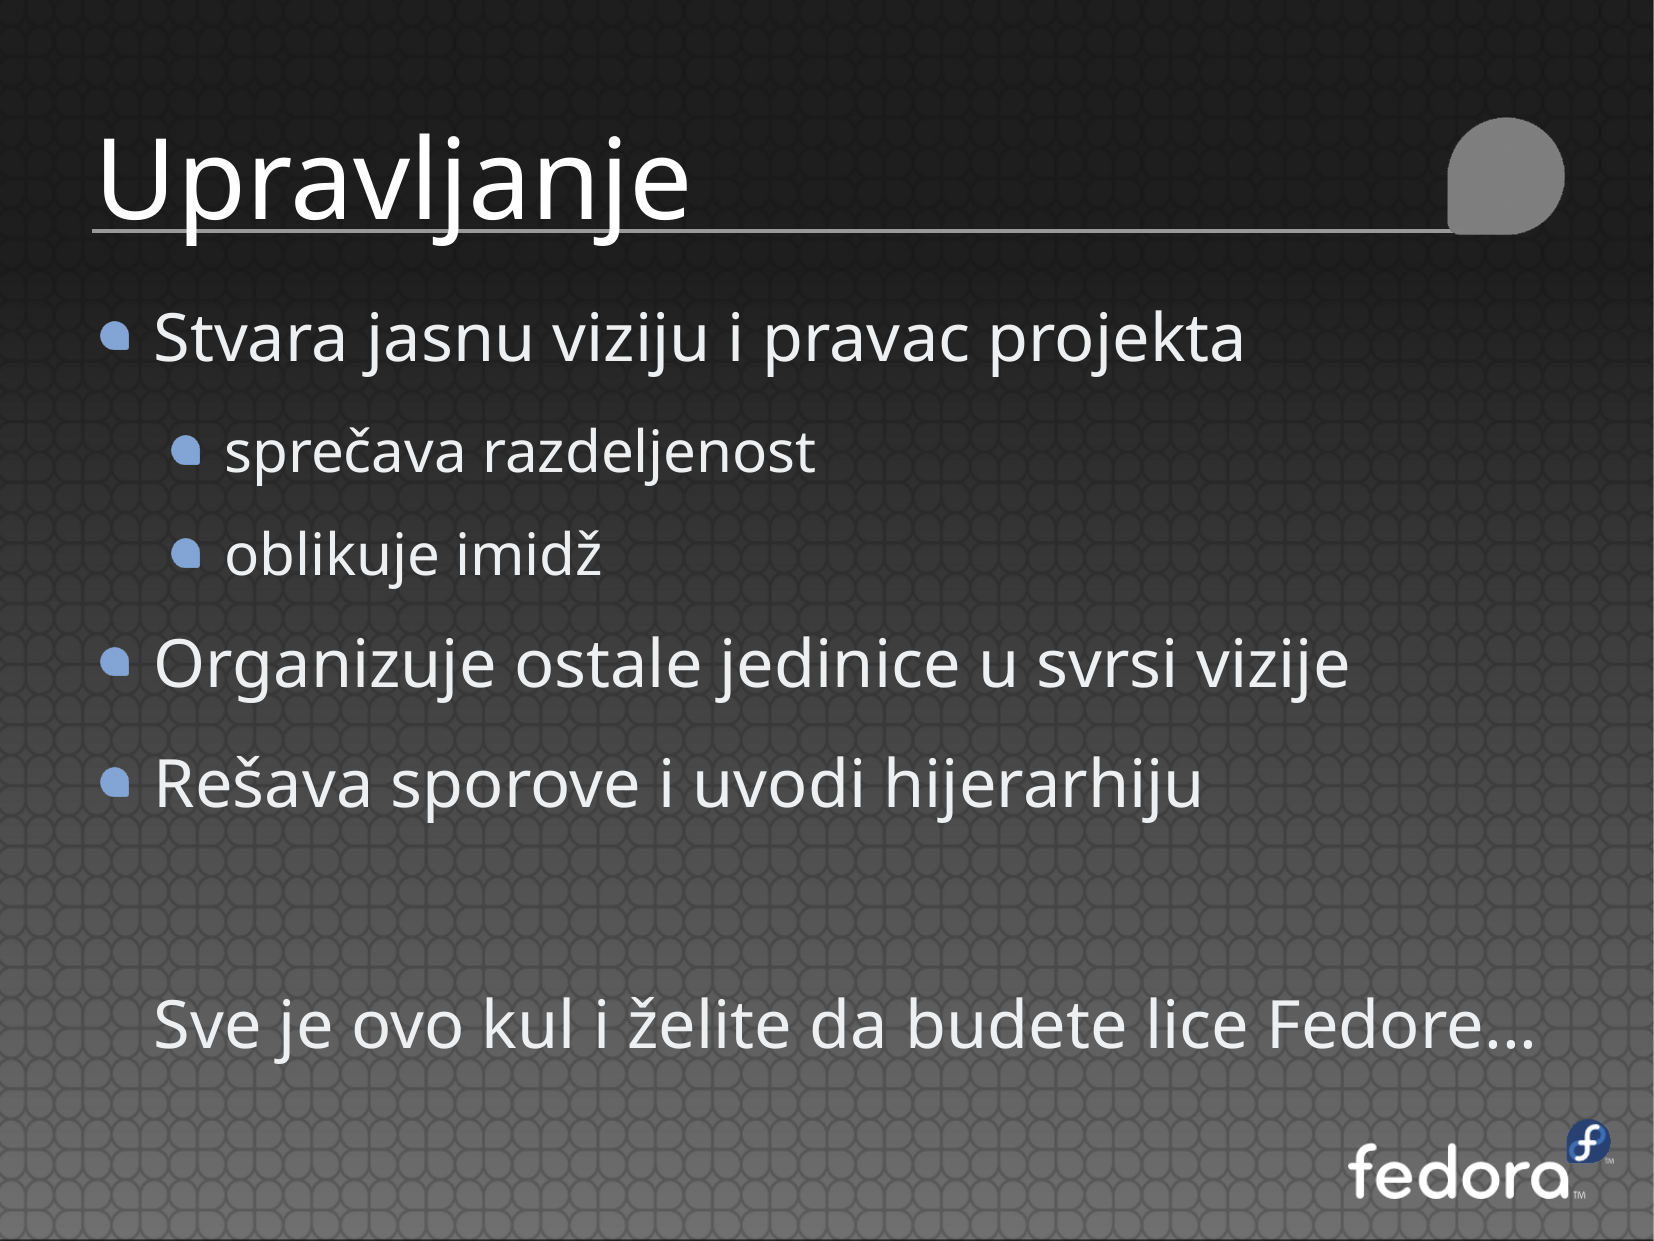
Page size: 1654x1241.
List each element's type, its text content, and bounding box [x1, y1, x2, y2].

picture [0, 0, 1654, 1241]
list Stvara jasnu viziju i pravac projekta sprečava razdeljenost oblikuje imidž Organizuje ostale jedinice u svrsi vizije Rešava sporove i uvodi hijerarhiju Sve je ovo kul i želite da budete lice Fedore... [82, 290, 1571, 1094]
title Upravljanje [94, 100, 1426, 251]
